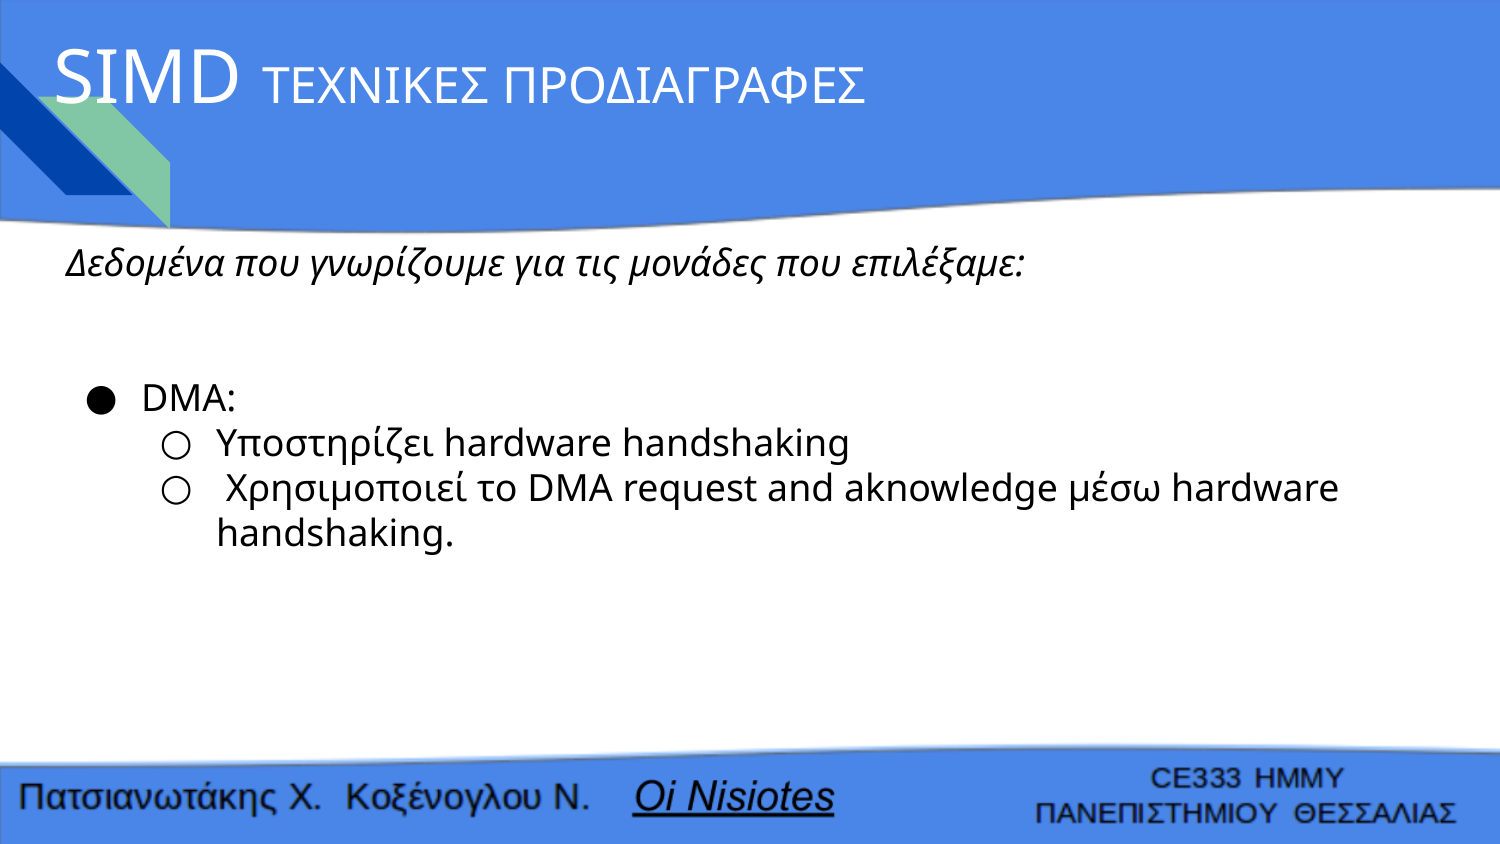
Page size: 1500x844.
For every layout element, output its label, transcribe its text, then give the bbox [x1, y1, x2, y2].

picture [0, 0, 1500, 844]
picture [612, 94, 629, 99]
list Δεδομένα που γνωρίζουμε για τις μονάδες που επιλέξαμε: DMA: Υποστηρίζει hardware handshaking Χρησιμοποιεί το DMA request and aknowledge μέσω hardware handshaking. [51, 223, 1449, 785]
picture [578, 94, 597, 100]
title SIMD ΤΕΧΝΙΚΕΣ ΠΡΟΔΙΑΓΡΑΦΕΣ [38, 0, 1437, 94]
